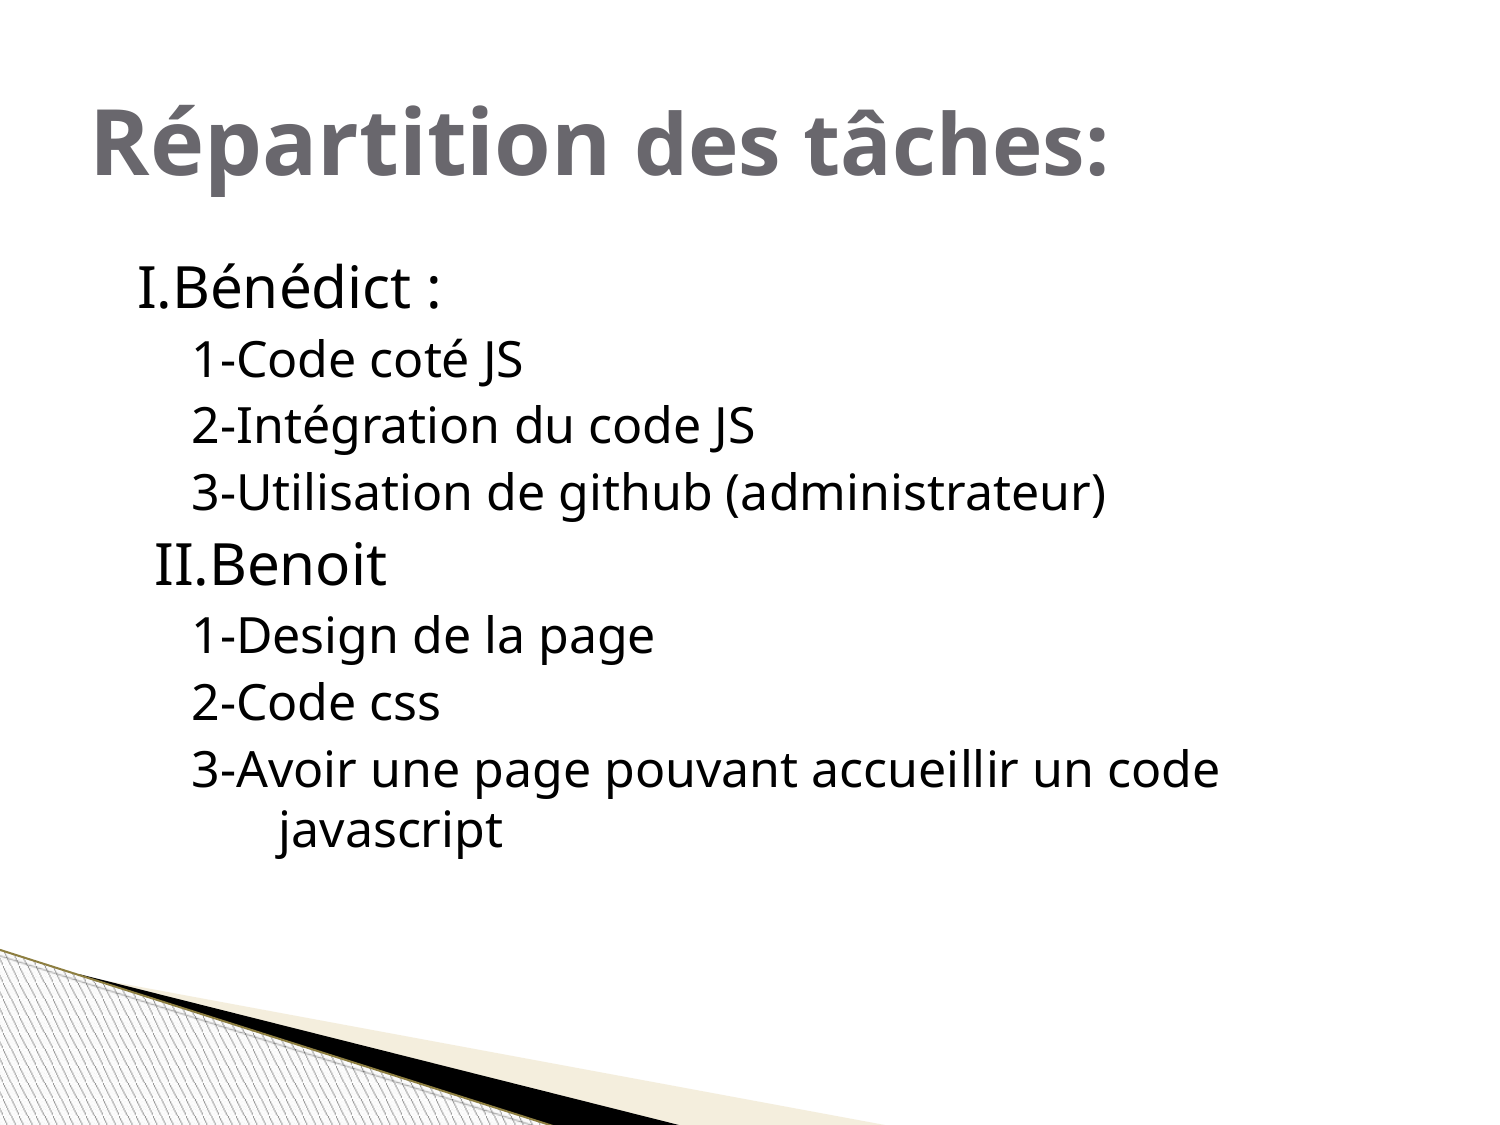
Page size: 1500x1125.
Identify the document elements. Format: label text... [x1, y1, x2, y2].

title Répartition des tâches: [75, 45, 1425, 233]
picture [0, 952, 543, 1125]
list I.Bénédict : 1-Code coté JS 2-Intégration du code JS 3-Utilisation de github (administrateur) II.Benoit 1-Design de la page 2-Code css 3-Avoir une page pouvant accueillir un code javascript [75, 243, 1425, 986]
